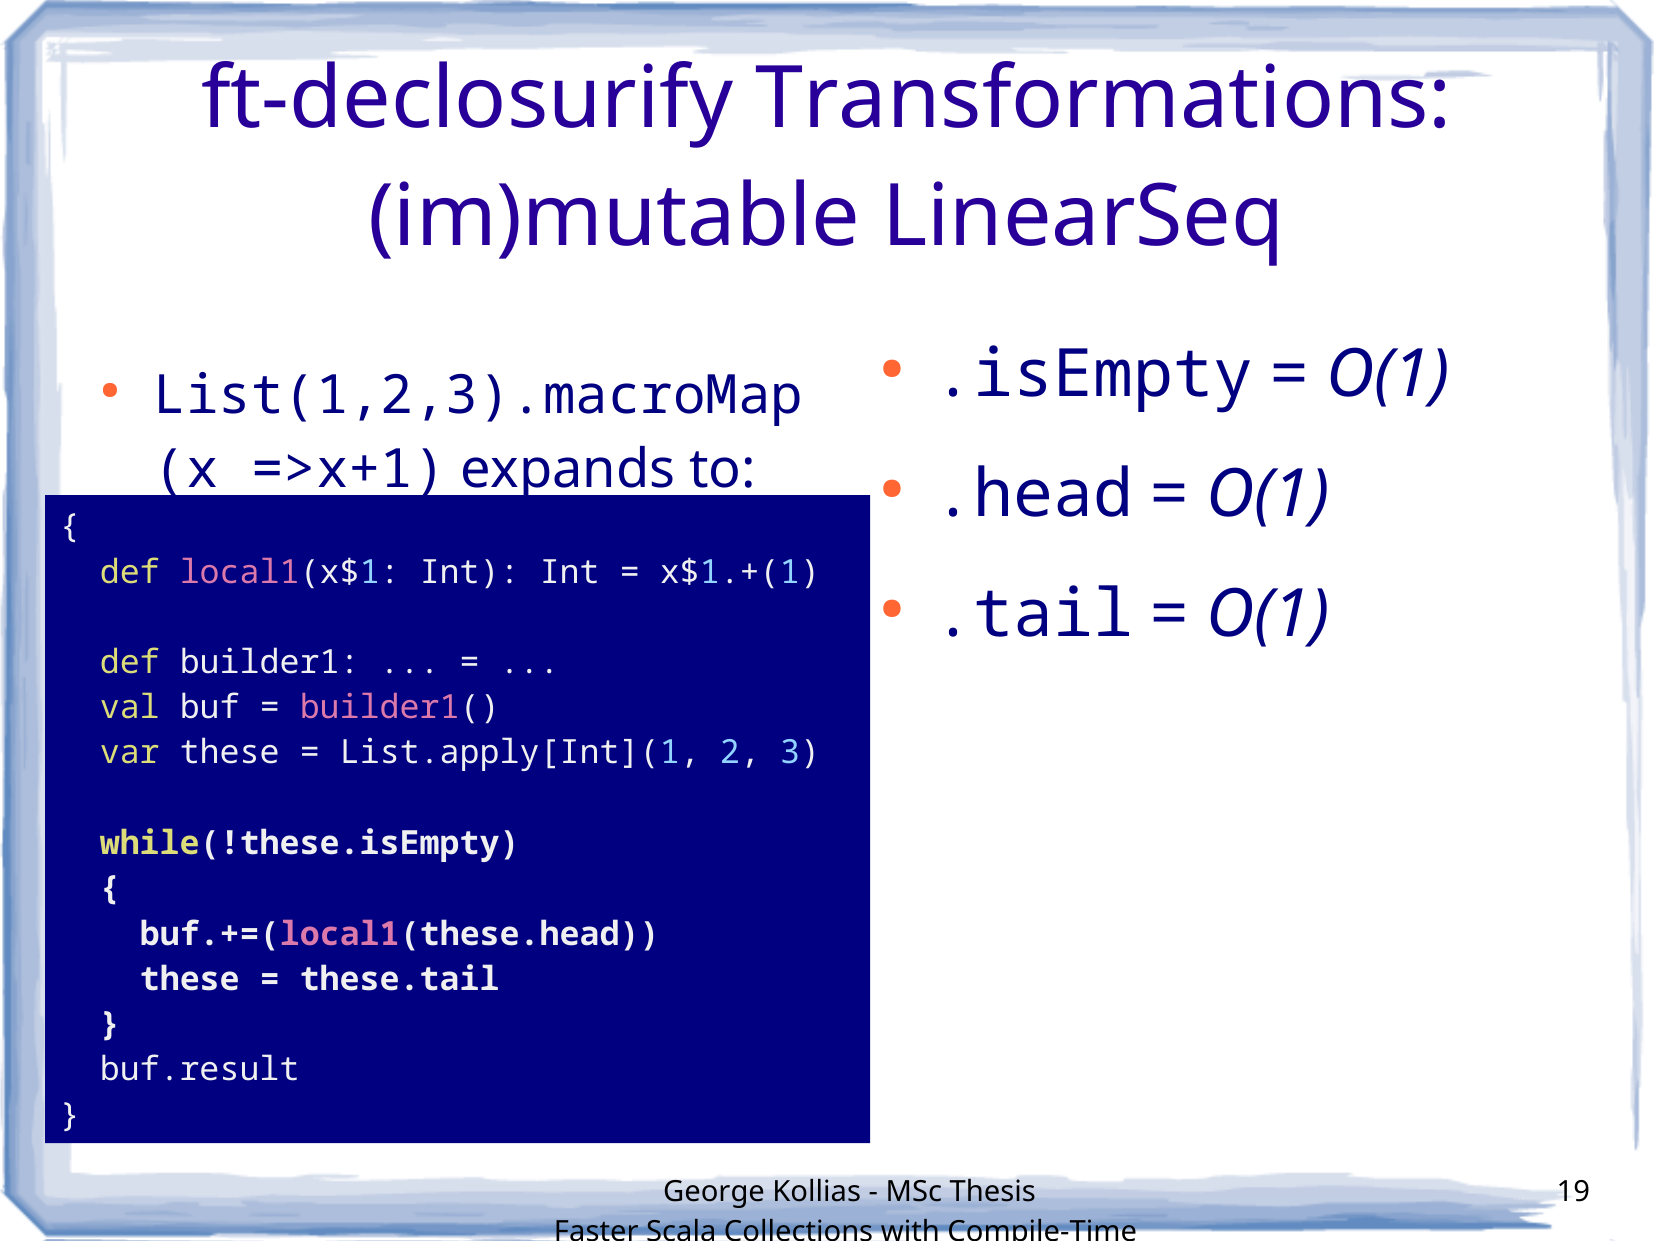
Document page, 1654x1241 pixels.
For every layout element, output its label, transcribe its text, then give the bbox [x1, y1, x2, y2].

picture [1098, 1227, 1105, 1241]
list List(1,2,3).macroMap(x =>x+1) expands to: [82, 355, 809, 482]
picture [888, 1228, 895, 1241]
picture [0, 0, 1654, 1241]
picture [998, 1227, 1005, 1241]
picture [926, 1227, 934, 1241]
picture [969, 1227, 978, 1239]
picture [1124, 1227, 1132, 1232]
picture [746, 1227, 755, 1239]
picture [779, 1227, 787, 1232]
picture [1047, 1227, 1055, 1232]
title ft-declosurify Transformations: (im)mutable LinearSeq [82, 49, 1571, 257]
list .isEmpty = O(1) .head = O(1) .tail = O(1) [862, 324, 1572, 818]
text_box { def local1(x$1: Int): Int = x$1.+(1) def builder1: ... = ... val buf = builder1() var these = List.apply[Int](1, 2, 3) while(!these.isEmpty) { buf.+=(local1(these.head)) these = these.tail } buf.result } [45, 495, 871, 1049]
picture [846, 1227, 854, 1241]
picture [680, 1233, 687, 1239]
picture [1108, 1227, 1115, 1241]
picture [988, 1227, 995, 1241]
picture [827, 1227, 836, 1239]
picture [614, 1227, 622, 1232]
picture [1015, 1227, 1024, 1239]
picture [704, 1233, 711, 1239]
picture [573, 1233, 580, 1239]
